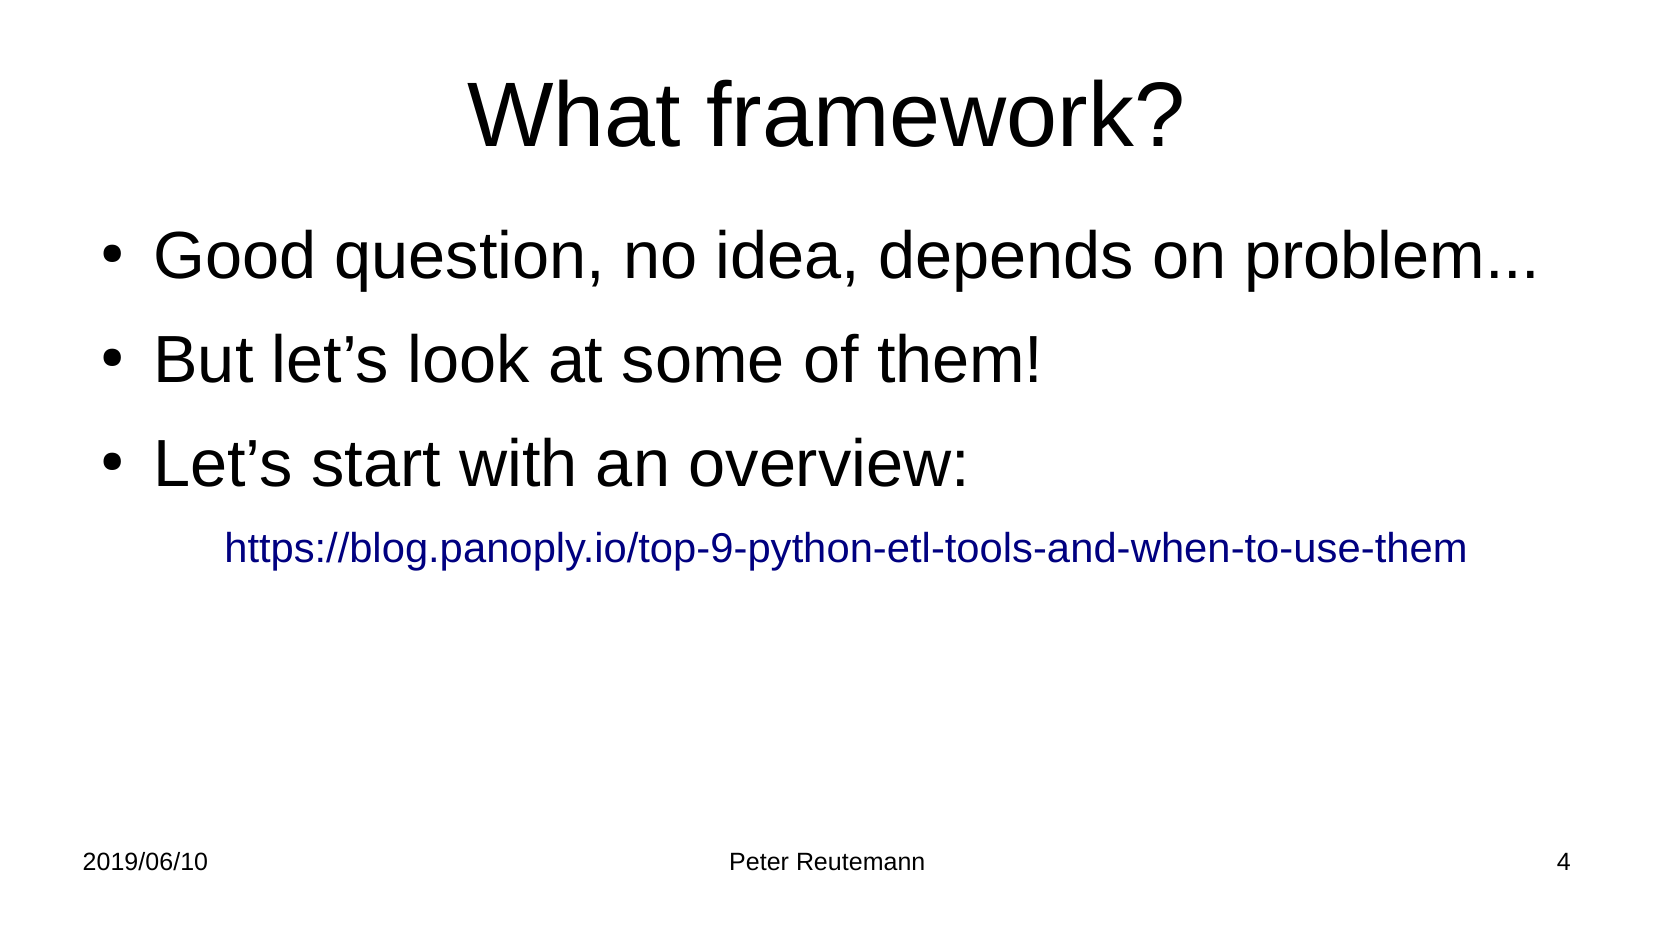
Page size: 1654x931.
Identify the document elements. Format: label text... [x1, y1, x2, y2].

list Good question, no idea, depends on problem... But let’s look at some of them! Let’s start with an overview: https://blog.panoply.io/top-9-python-etl-tools-and-when-to-use-them [82, 217, 1571, 758]
title What framework? [82, 37, 1571, 193]
